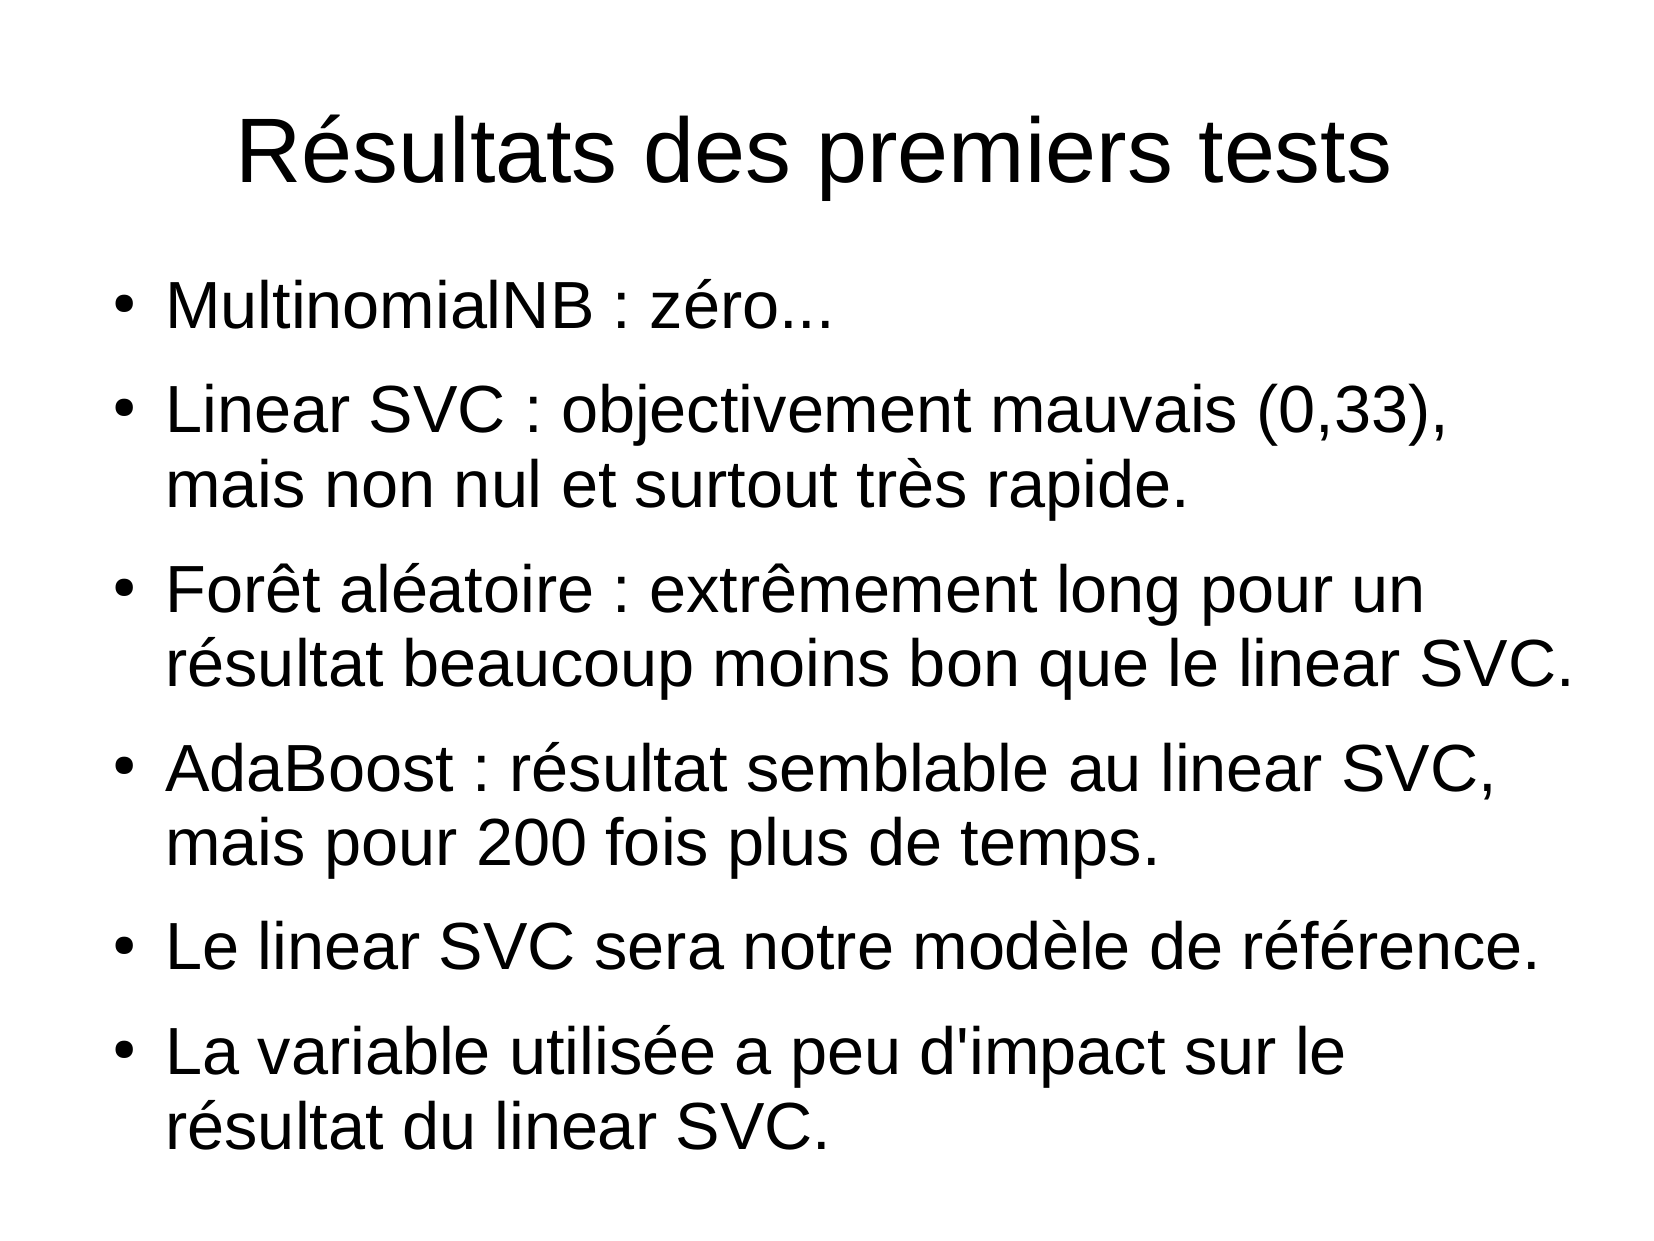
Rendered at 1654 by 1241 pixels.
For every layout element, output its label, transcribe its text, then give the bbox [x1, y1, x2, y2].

title Résultats des premiers tests [70, 47, 1560, 255]
list MultinomialNB : zéro... Linear SVC : objectivement mauvais (0,33), mais non nul et surtout très rapide. Forêt aléatoire : extrêmement long pour un résultat beaucoup moins bon que le linear SVC. AdaBoost : résultat semblable au linear SVC, mais pour 200 fois plus de temps. Le linear SVC sera notre modèle de référence. La variable utilisée a peu d'impact sur le résultat du linear SVC. [94, 268, 1583, 1164]
